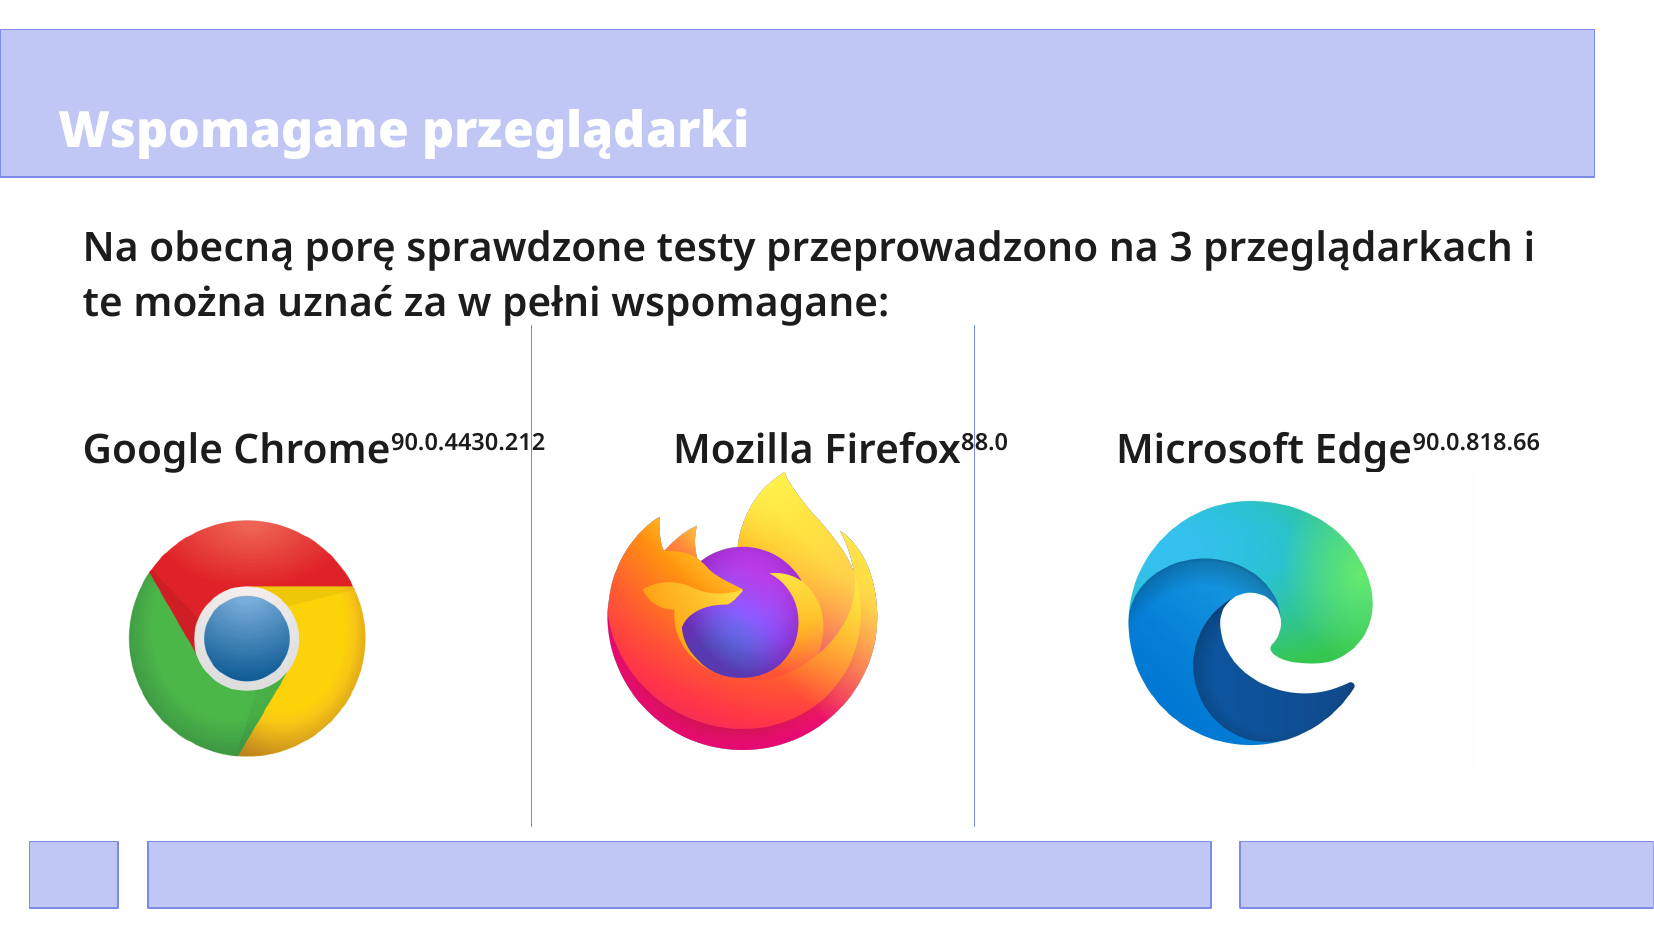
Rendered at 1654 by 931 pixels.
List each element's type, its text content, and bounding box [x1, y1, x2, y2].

picture [1024, 472, 1477, 774]
picture [590, 472, 893, 758]
title Wspomagane przeglądarki [59, 44, 1595, 163]
list Na obecną porę sprawdzone testy przeprowadzono na 3 przeglądarkach i te można uznać za w pełni wspomagane: Google Chrome90.0.4430.212 Mozilla Firefox88.0 Microsoft Edge90.0.818.66 [82, 217, 1571, 758]
picture [21, 520, 473, 758]
